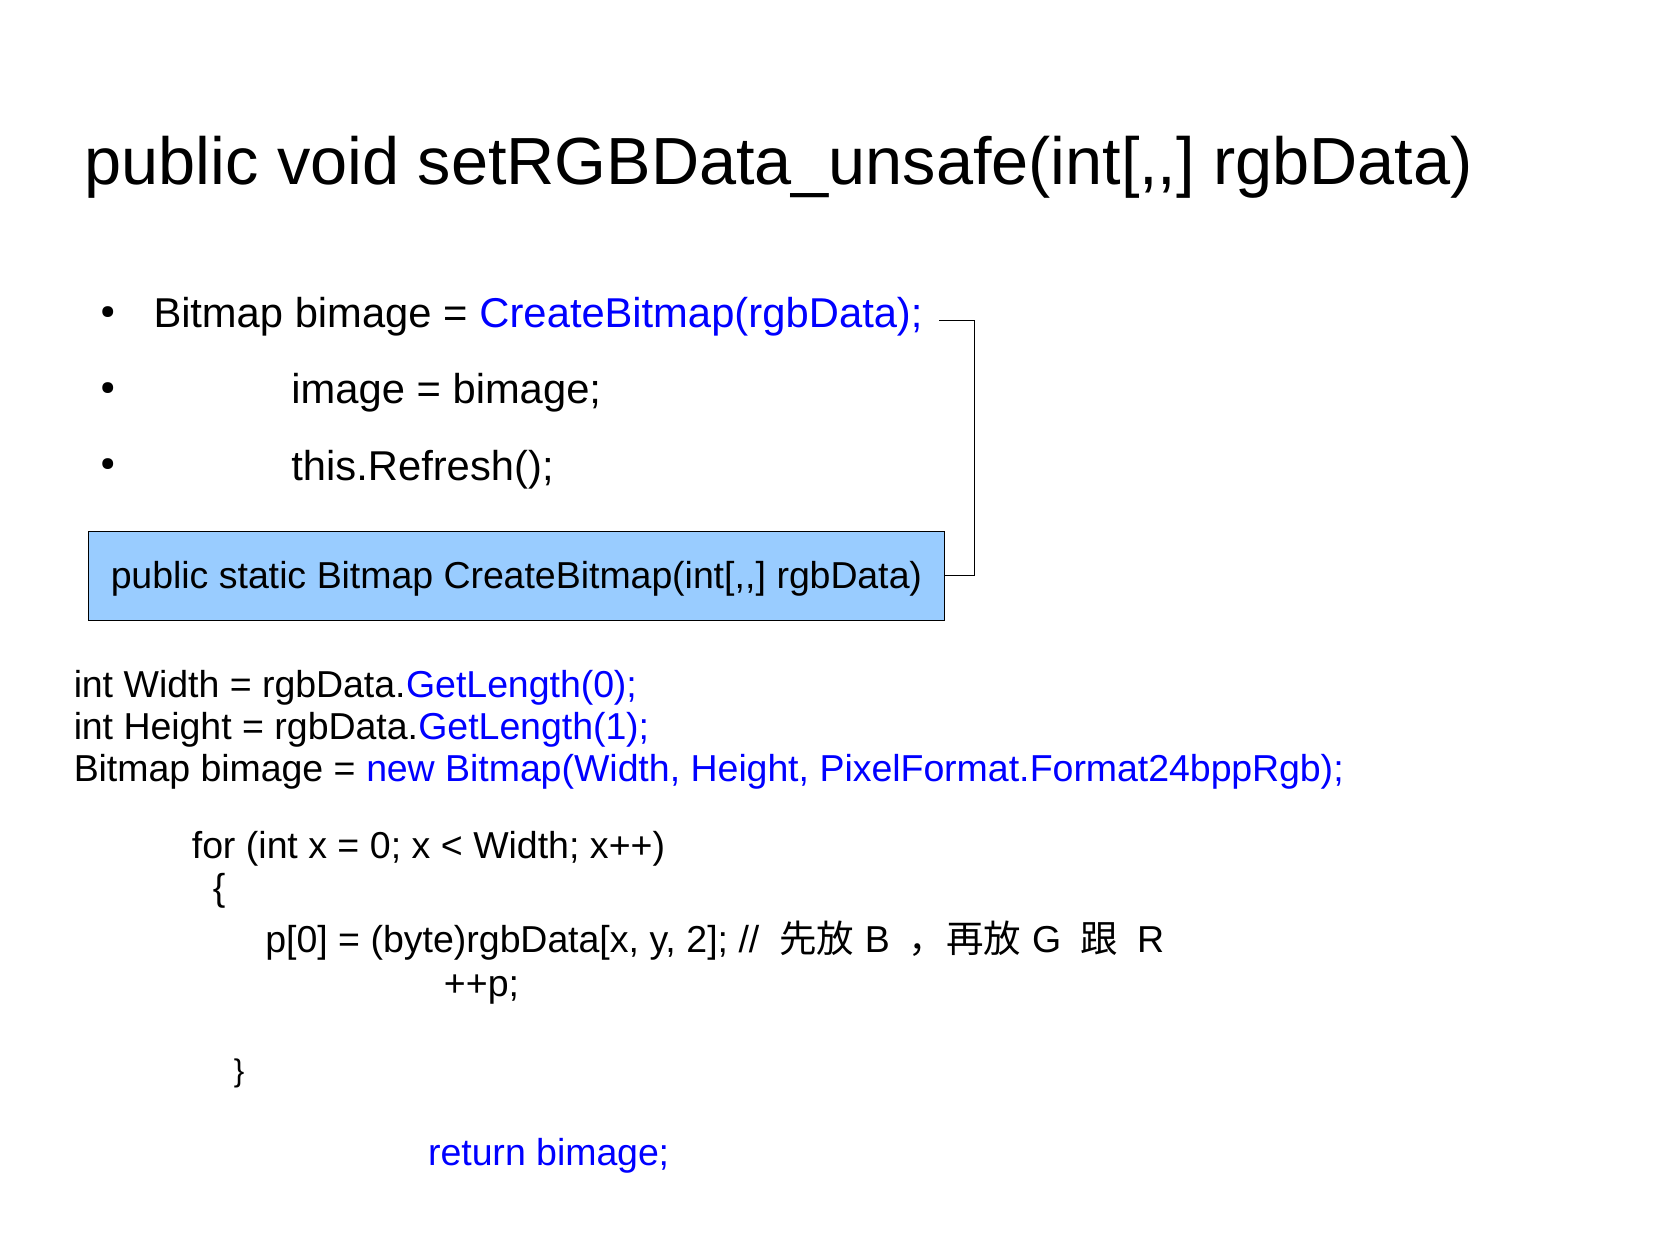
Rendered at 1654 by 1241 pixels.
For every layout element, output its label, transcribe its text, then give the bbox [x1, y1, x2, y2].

text_box int Width = rgbData.GetLength(0); int Height = rgbData.GetLength(1); Bitmap bimage = new Bitmap(Width, Height, PixelFormat.Format24bppRgb); [59, 656, 1485, 798]
text_box return bimage; [413, 1124, 685, 1182]
text_box for (int x = 0; x < Width; x++) { p[0] = (byte)rgbData[x, y, 2]; // 先放B ，再放G 跟 R ++p; } [177, 817, 1241, 1211]
list Bitmap bimage = CreateBitmap(rgbData); image = bimage; this.Refresh(); [82, 290, 1571, 1109]
text_box public static Bitmap CreateBitmap(int[,,] rgbData) [88, 531, 945, 621]
title public void setRGBData_unsafe(int[,,] rgbData) [82, 49, 1571, 257]
